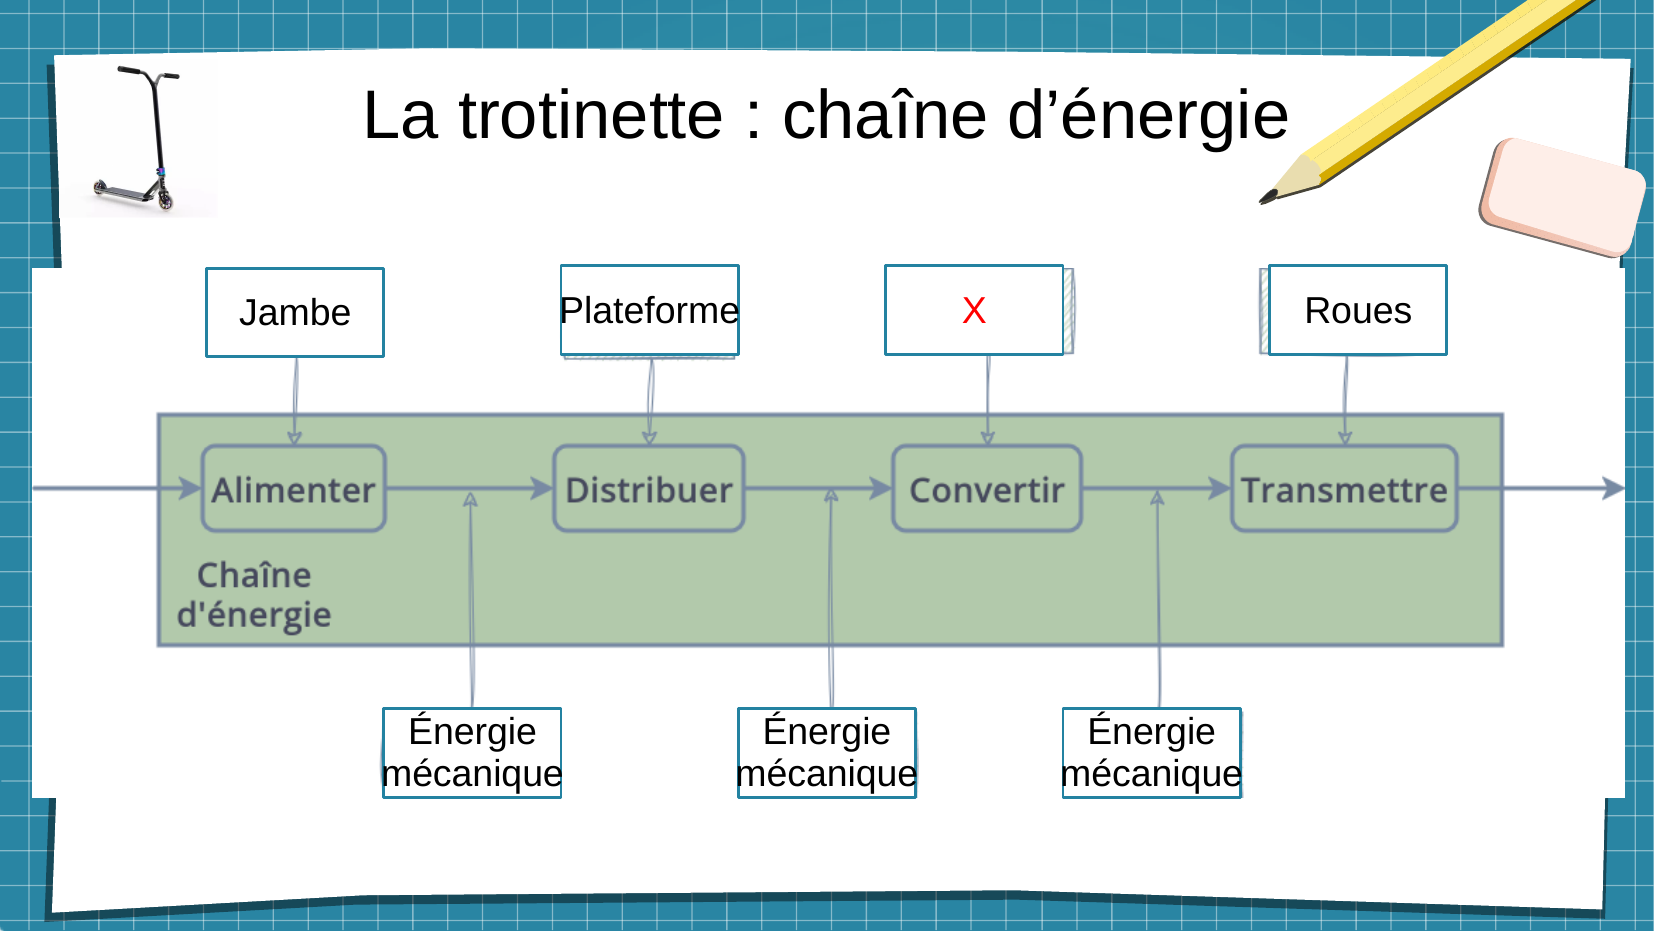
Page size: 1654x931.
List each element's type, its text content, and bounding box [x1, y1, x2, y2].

picture [59, 59, 218, 218]
picture [32, 268, 1625, 798]
text_box Plateforme [561, 265, 739, 355]
text_box Énergie mécanique [1062, 708, 1241, 798]
text_box X [885, 265, 1063, 355]
text_box Jambe [206, 268, 384, 357]
text_box Énergie mécanique [383, 708, 562, 798]
text_box Roues [1269, 265, 1447, 355]
text_box Énergie mécanique [738, 708, 916, 798]
title La trotinette : chaîne d’énergie [82, 37, 1571, 193]
